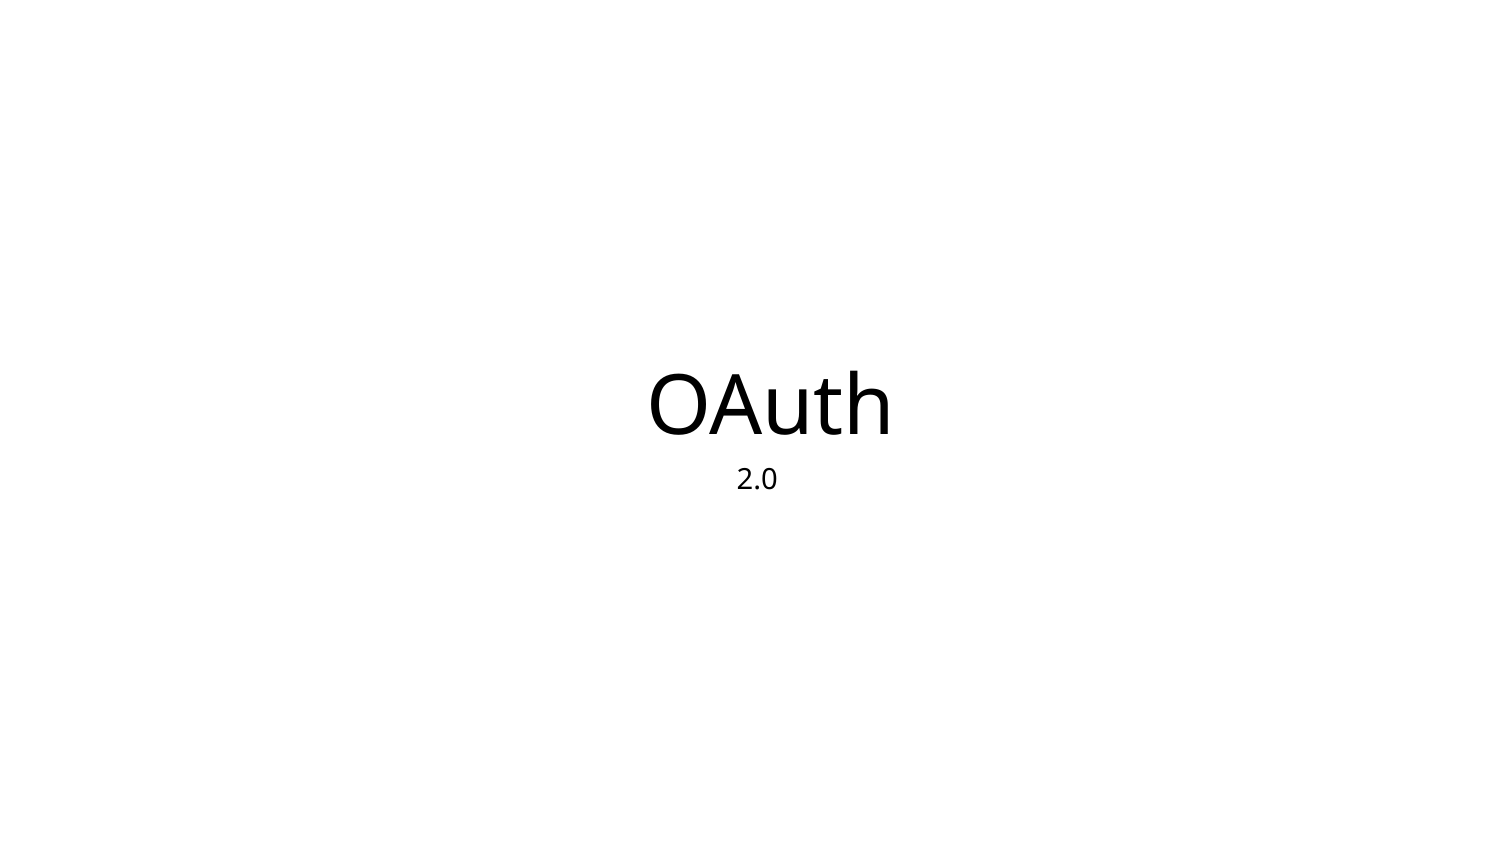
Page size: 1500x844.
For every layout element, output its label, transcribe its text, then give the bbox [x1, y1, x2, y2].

title OAuth 2.0 [187, 138, 1313, 706]
